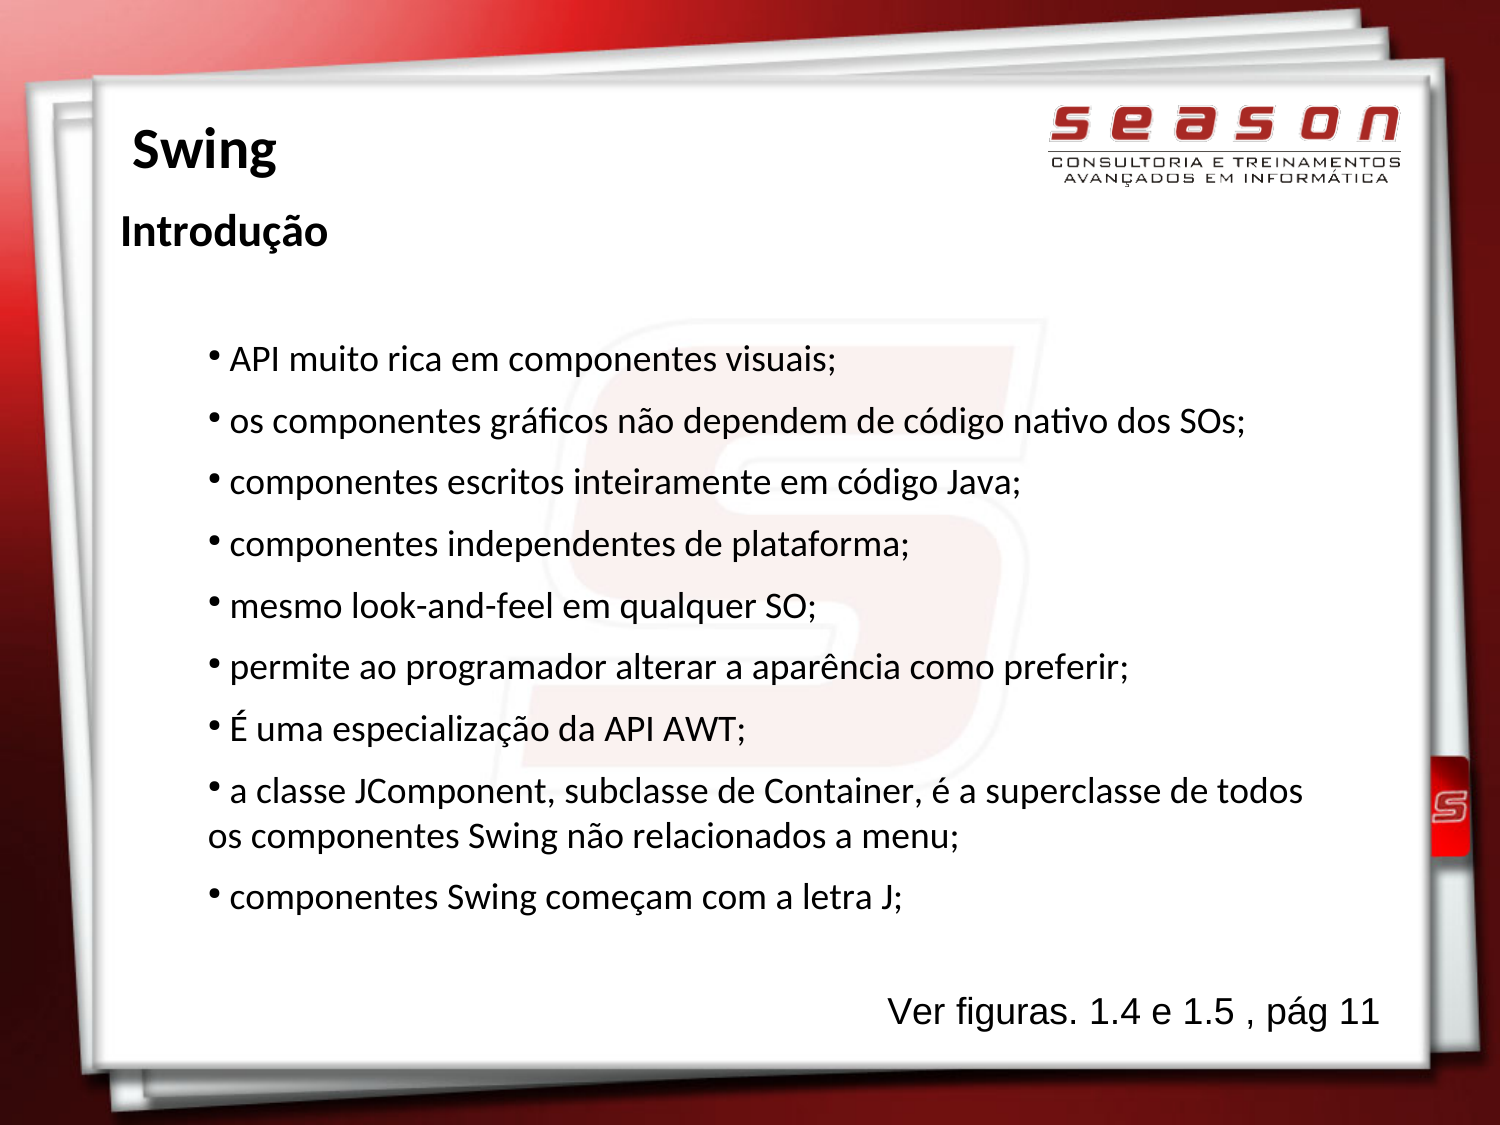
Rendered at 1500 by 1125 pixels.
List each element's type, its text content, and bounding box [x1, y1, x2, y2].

text_box Introdução [119, 200, 1240, 256]
text_box API muito rica em componentes visuais; os componentes gráficos não dependem de código nativo dos SOs; componentes escritos inteiramente em código Java; componentes independentes de plataforma; mesmo look-and-feel em qualquer SO; permite ao programador alterar a aparência como preferir; É uma especialização da API AWT; a classe JComponent, subclasse de Container, é a superclasse de todos os componentes Swing não relacionados a menu; componentes Swing começam com a letra J; [207, 266, 1328, 985]
title Swing [118, 33, 1394, 257]
picture [0, 0, 1500, 1125]
text_box Ver figuras. 1.4 e 1.5 , pág 11 [708, 979, 1396, 1040]
